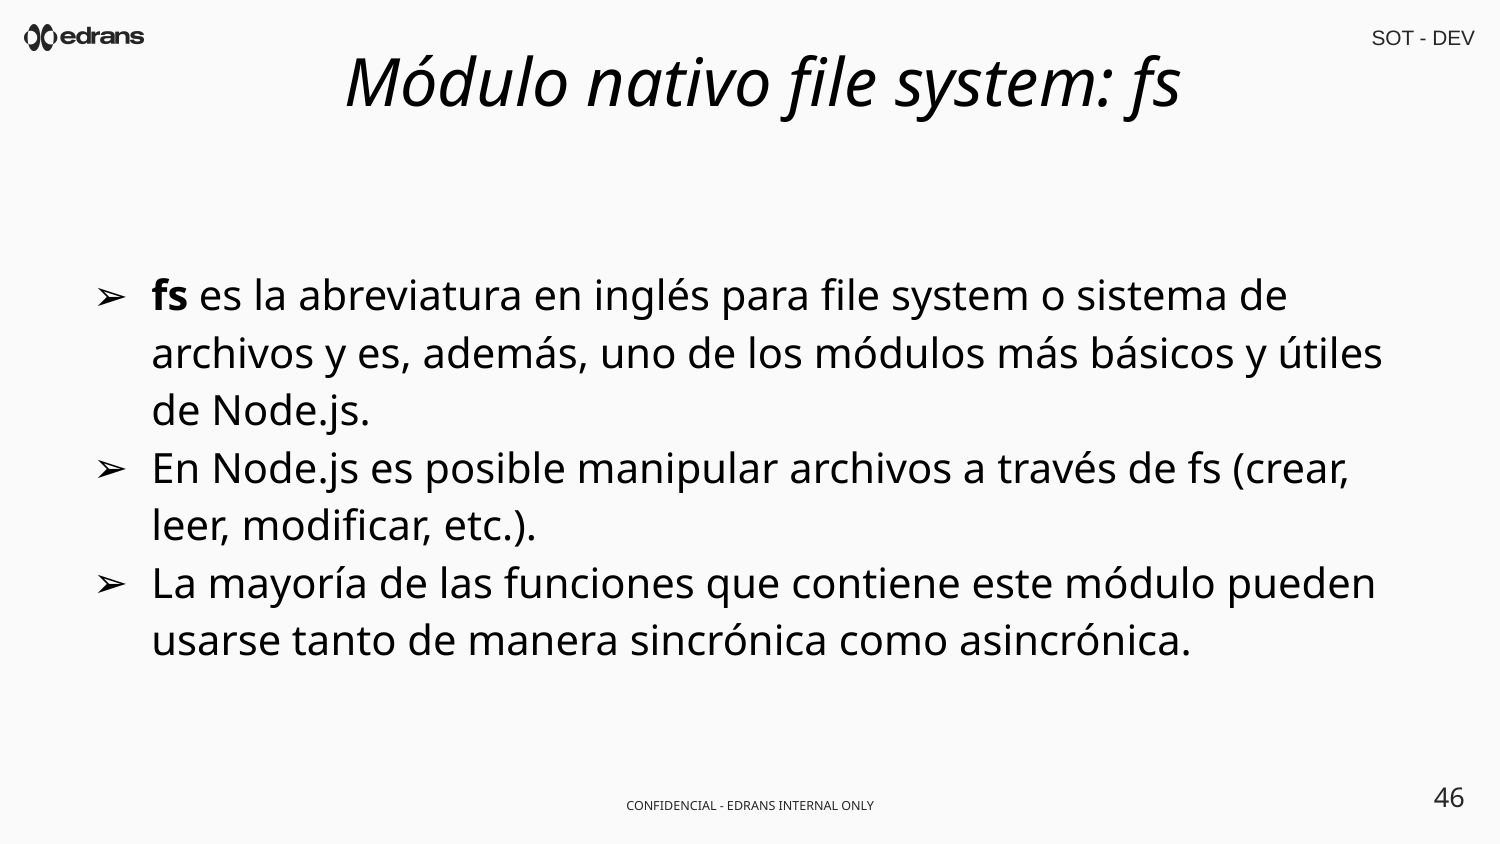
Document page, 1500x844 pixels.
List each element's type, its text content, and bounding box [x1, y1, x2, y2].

text_box CONFIDENCIAL - EDRANS INTERNAL ONLY [613, 797, 887, 814]
slide_number <número> [1389, 764, 1480, 830]
picture [24, 24, 144, 51]
text_box fs es la abreviatura en inglés para file system o sistema de archivos y es, además, uno de los módulos más básicos y útiles de Node.js. En Node.js es posible manipular archivos a través de fs (crear, leer, modificar, etc.). La mayoría de las funciones que contiene este módulo pueden usarse tanto de manera sincrónica como asincrónica. [61, 217, 1436, 766]
text_box Módulo nativo file system: fs [193, 0, 1334, 162]
text_box SOT - DEV [1334, 24, 1475, 51]
